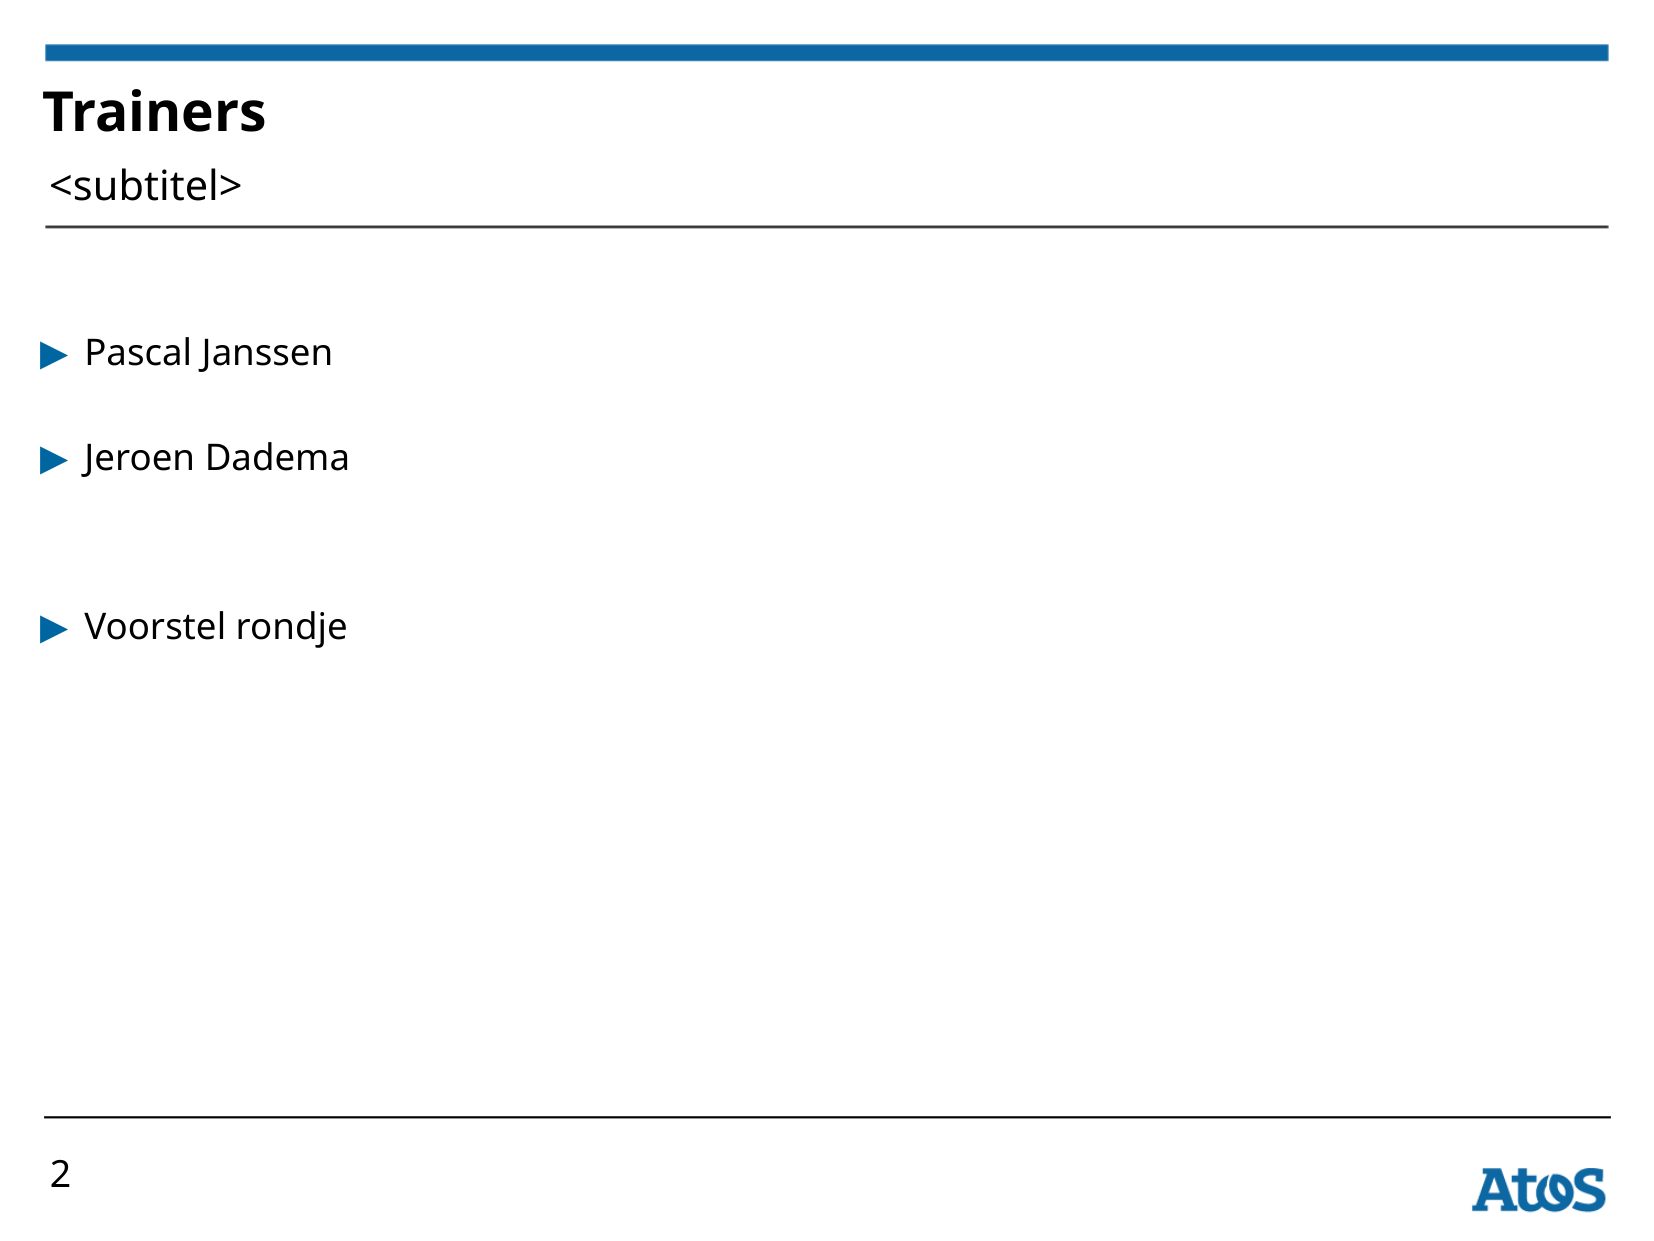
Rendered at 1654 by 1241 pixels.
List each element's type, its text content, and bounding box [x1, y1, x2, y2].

picture [0, 0, 1654, 1241]
title Trainers [27, 68, 1610, 216]
list Pascal Janssen Jeroen Dadema Voorstel rondje [25, 262, 1608, 1101]
text_box <number> [35, 1142, 151, 1209]
text_box <subtitel> [34, 151, 1605, 217]
